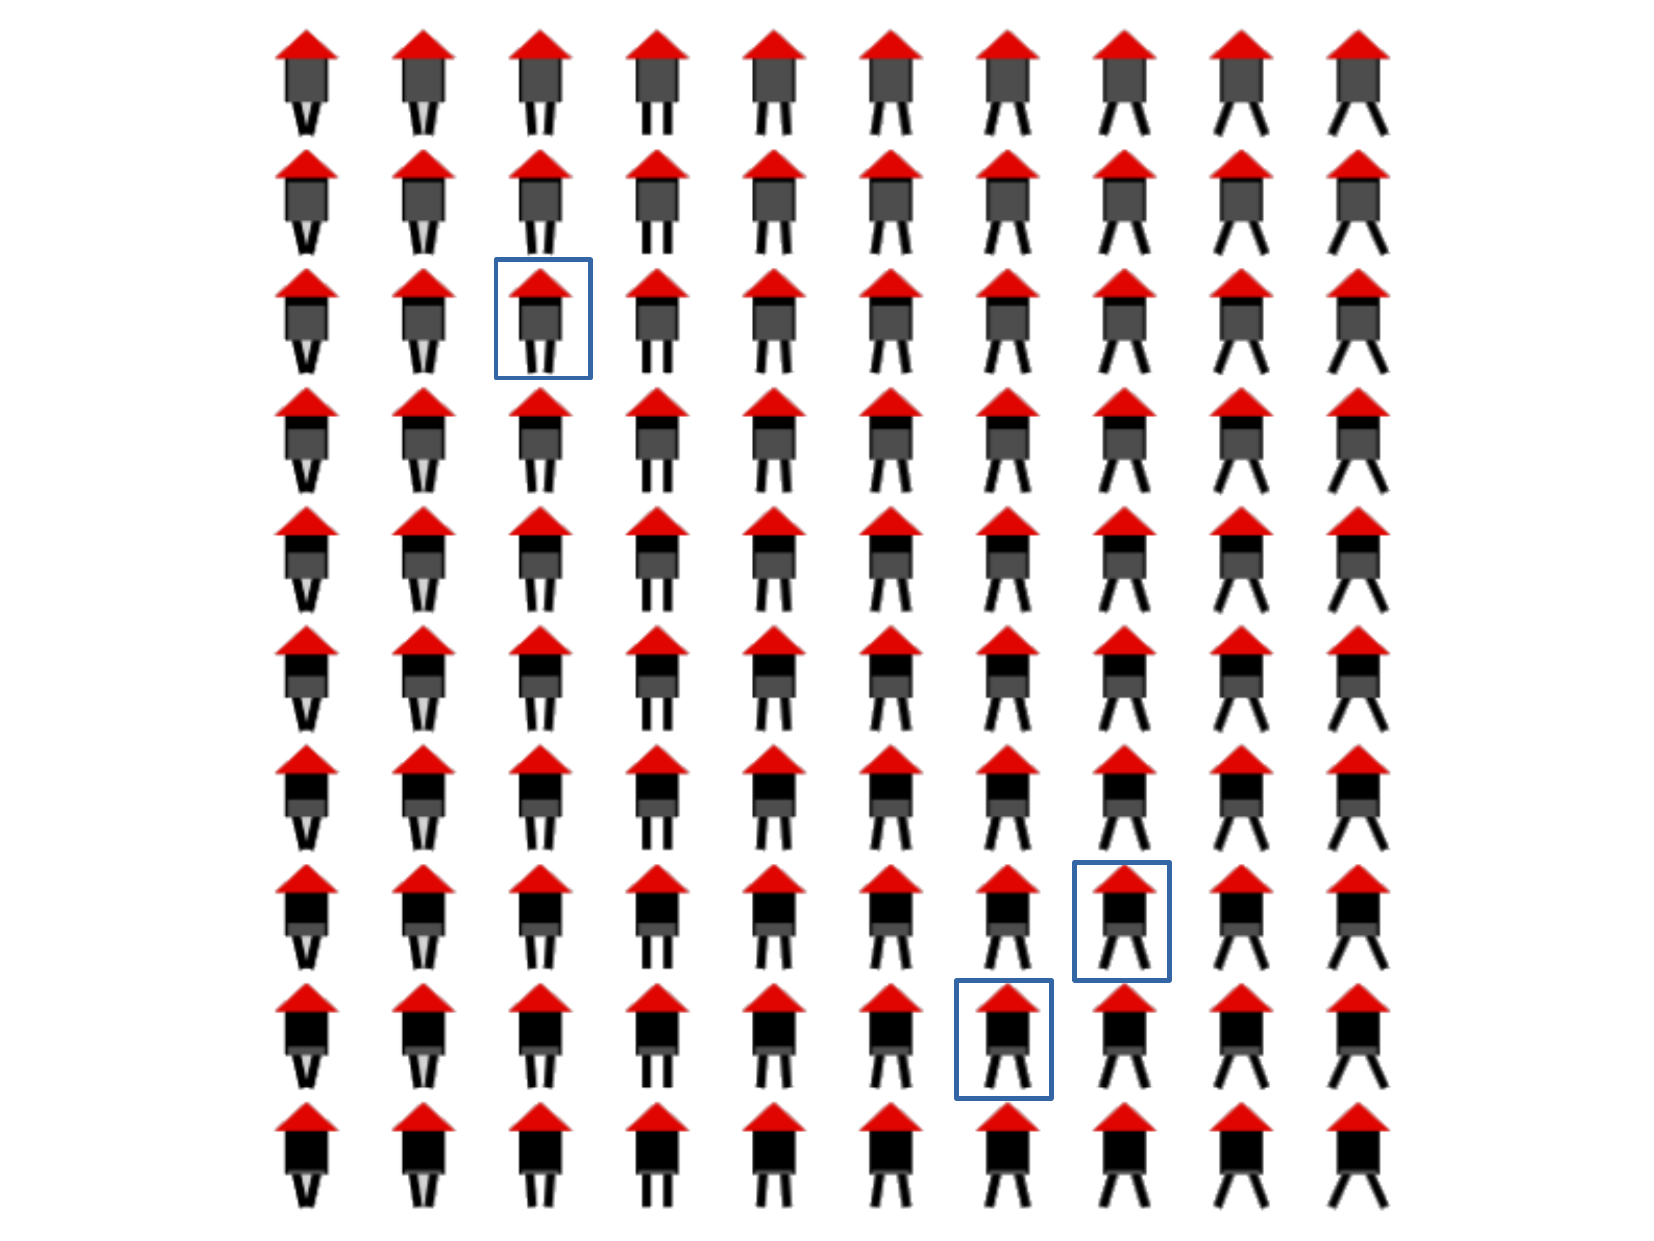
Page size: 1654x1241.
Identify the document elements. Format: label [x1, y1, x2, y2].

picture [259, 21, 1416, 1234]
